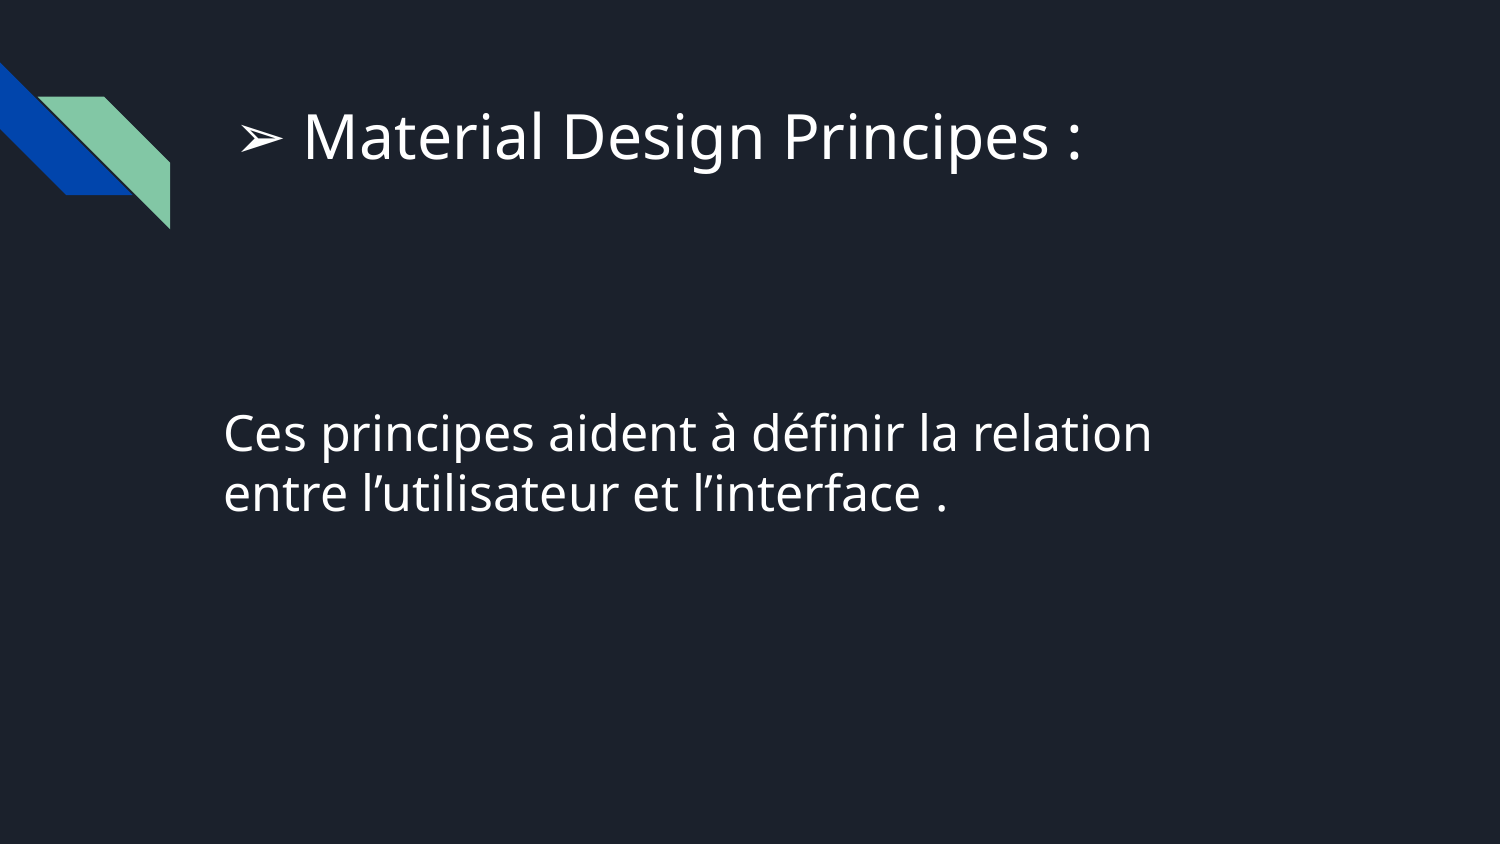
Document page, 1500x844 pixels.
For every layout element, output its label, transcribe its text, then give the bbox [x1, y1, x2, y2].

title Material Design Principes : [212, 81, 1368, 275]
list Ces principes aident à définir la relation entre l’utilisateur et l’interface . [208, 386, 1292, 601]
